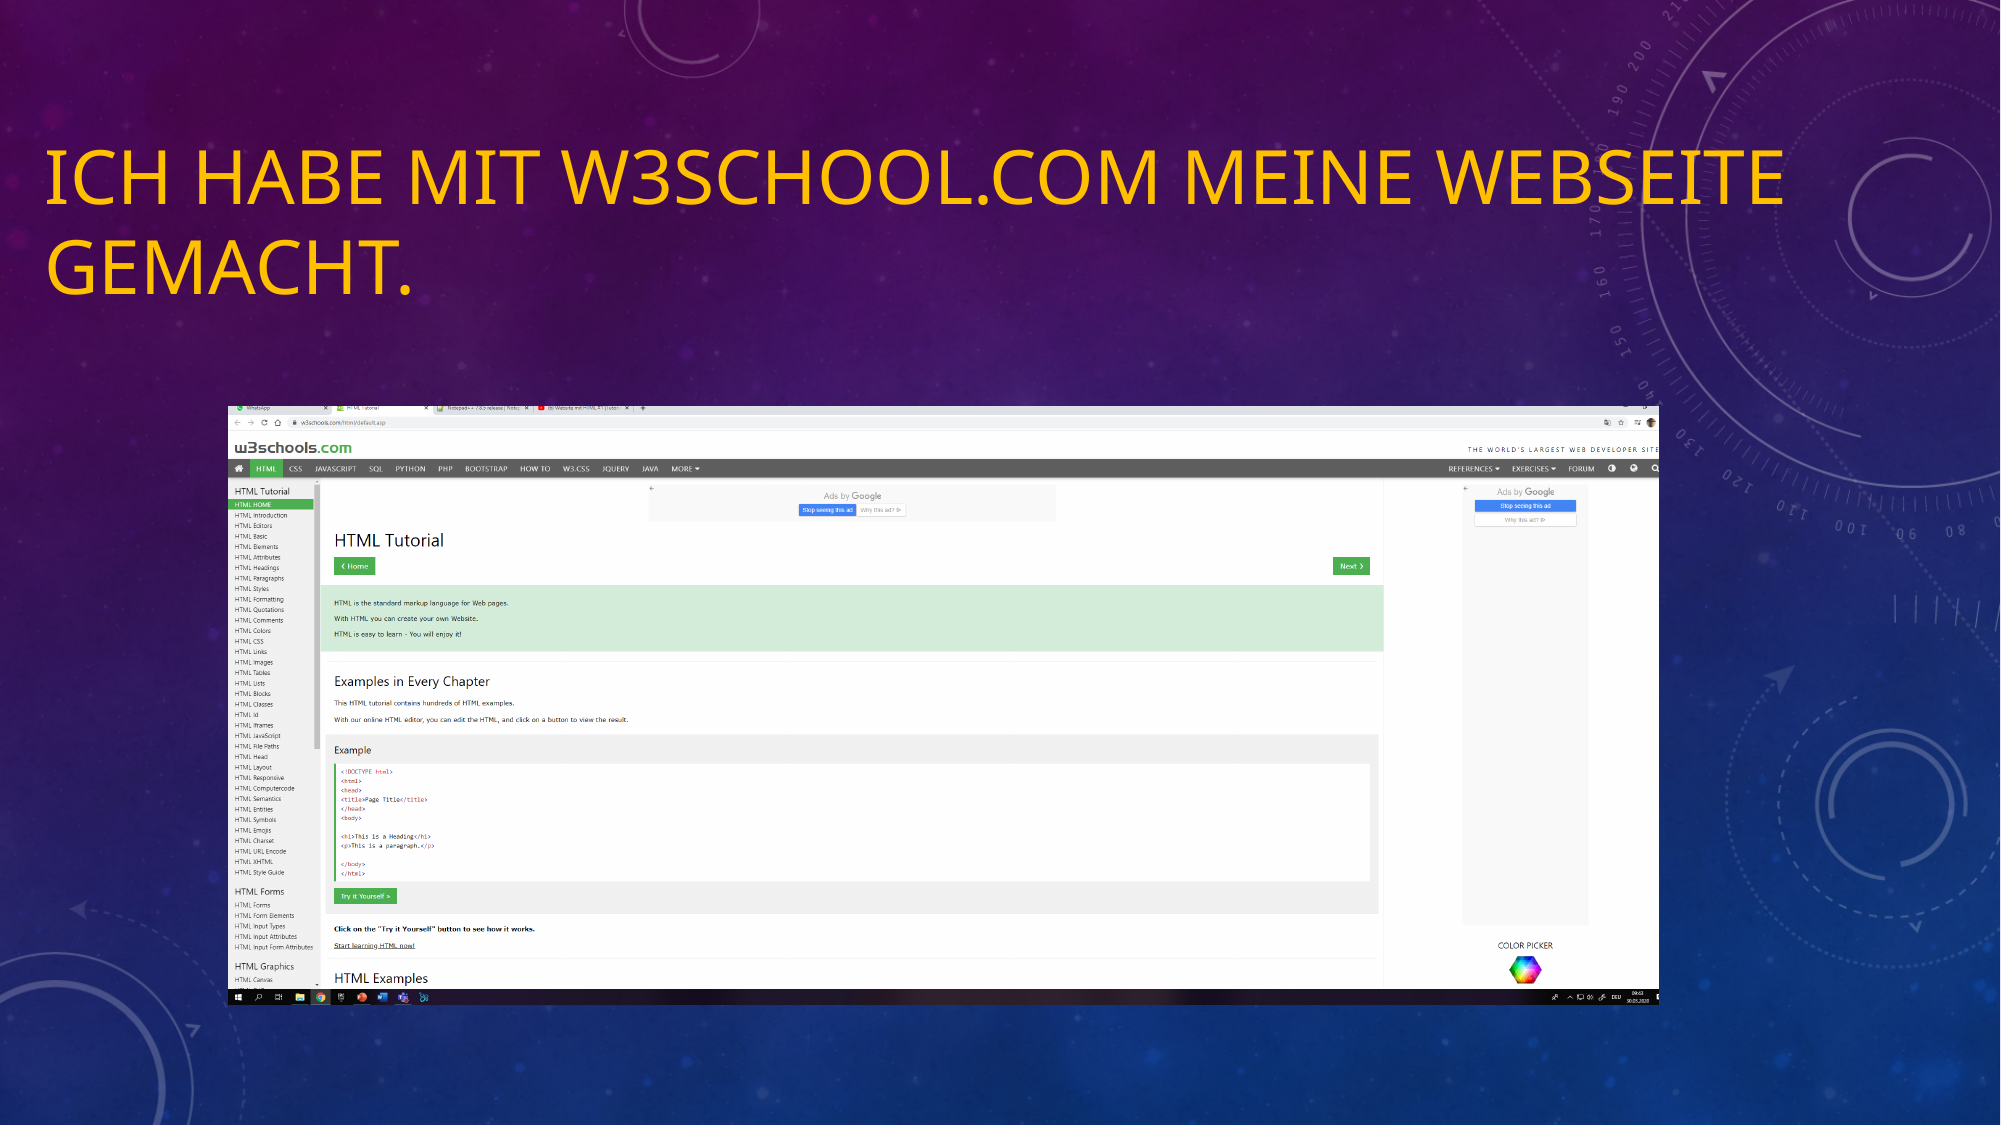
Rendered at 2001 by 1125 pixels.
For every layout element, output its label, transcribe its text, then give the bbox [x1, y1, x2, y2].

picture [228, 406, 1659, 1005]
title Ich habe mit w3school.com meine Webseite gemacht. [29, 99, 1933, 339]
